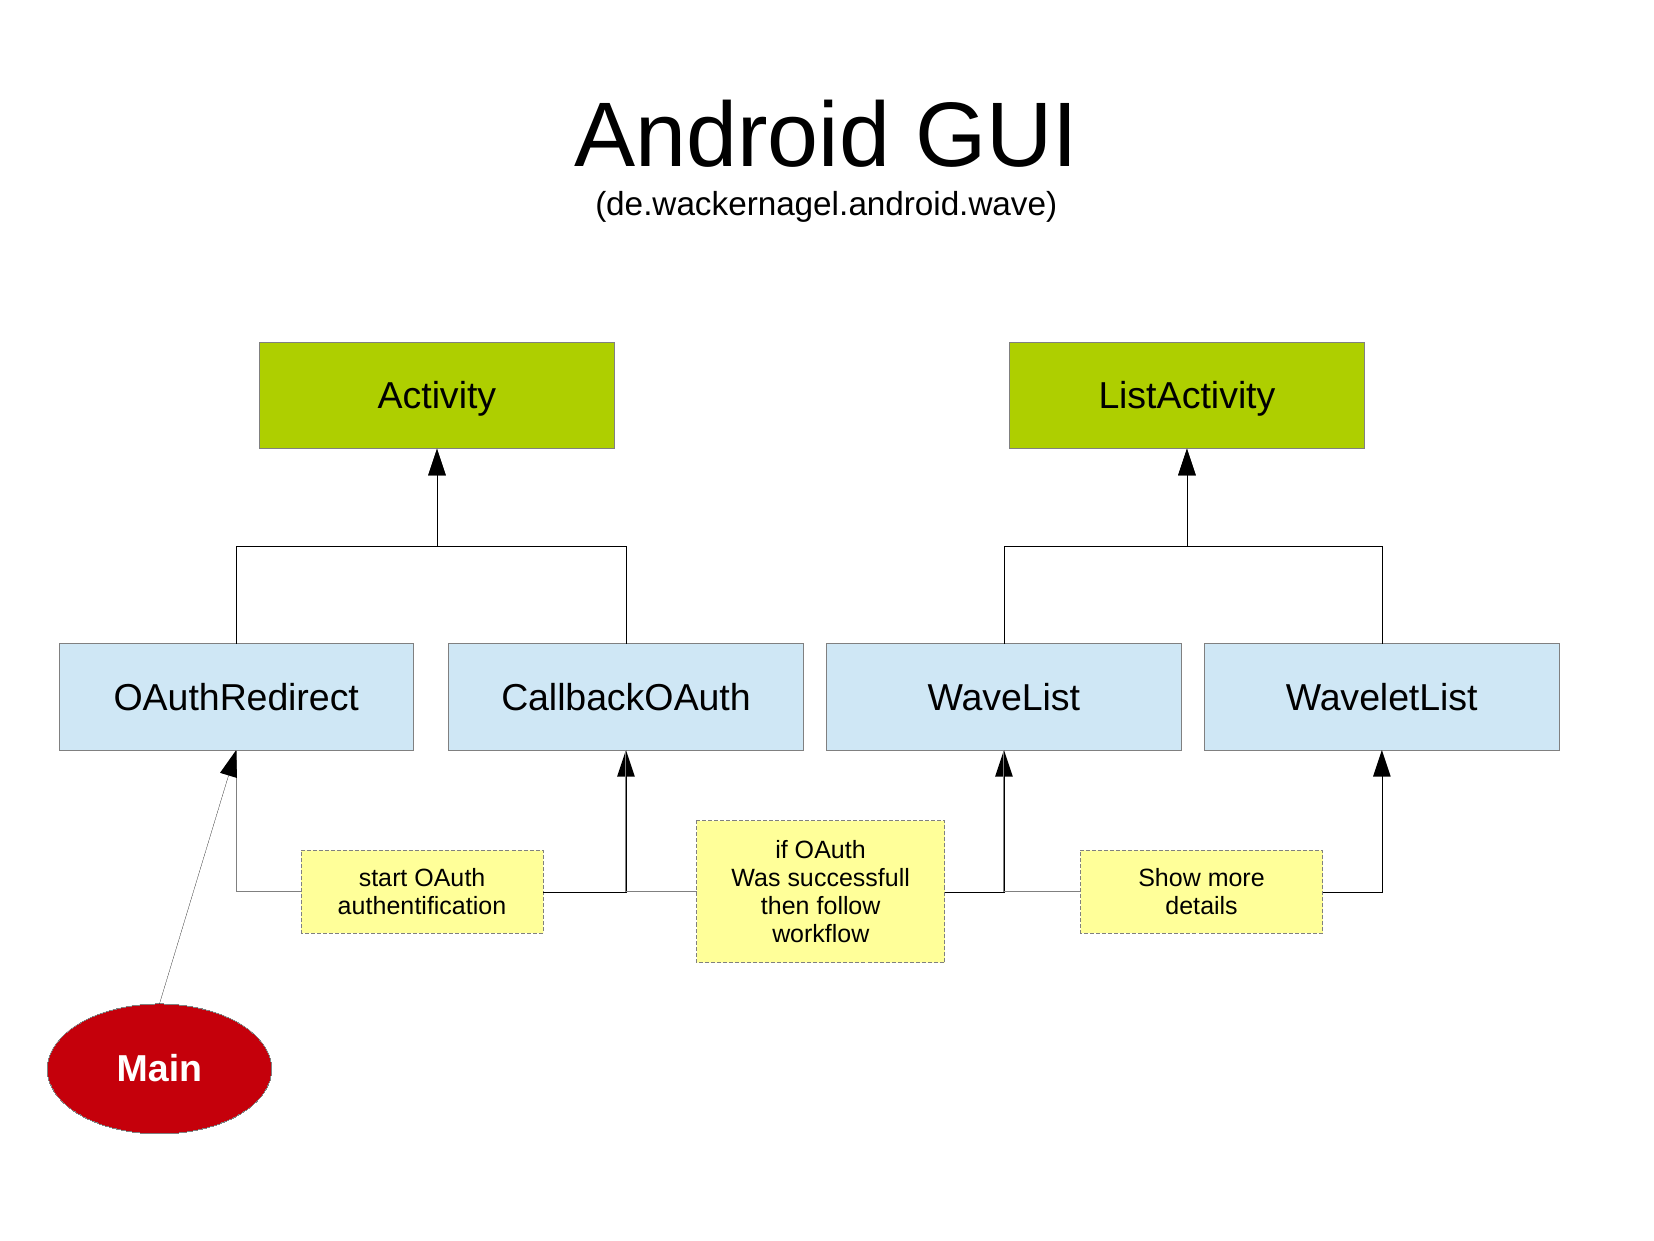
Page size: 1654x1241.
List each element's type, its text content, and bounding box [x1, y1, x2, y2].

text_box WaveList [826, 643, 1182, 751]
text_box CallbackOAuth [448, 643, 804, 751]
text_box start OAuth authentification [301, 850, 544, 934]
text_box Show more details [1080, 850, 1323, 934]
text_box WaveletList [1204, 643, 1560, 751]
text_box Activity [259, 342, 615, 449]
text_box OAuthRedirect [59, 643, 414, 751]
text_box Main [47, 1003, 272, 1134]
text_box if OAuth Was successfull then follow workflow [696, 820, 945, 963]
text_box ListActivity [1009, 342, 1365, 449]
title Android GUI (de.wackernagel.android.wave) [82, 49, 1571, 257]
